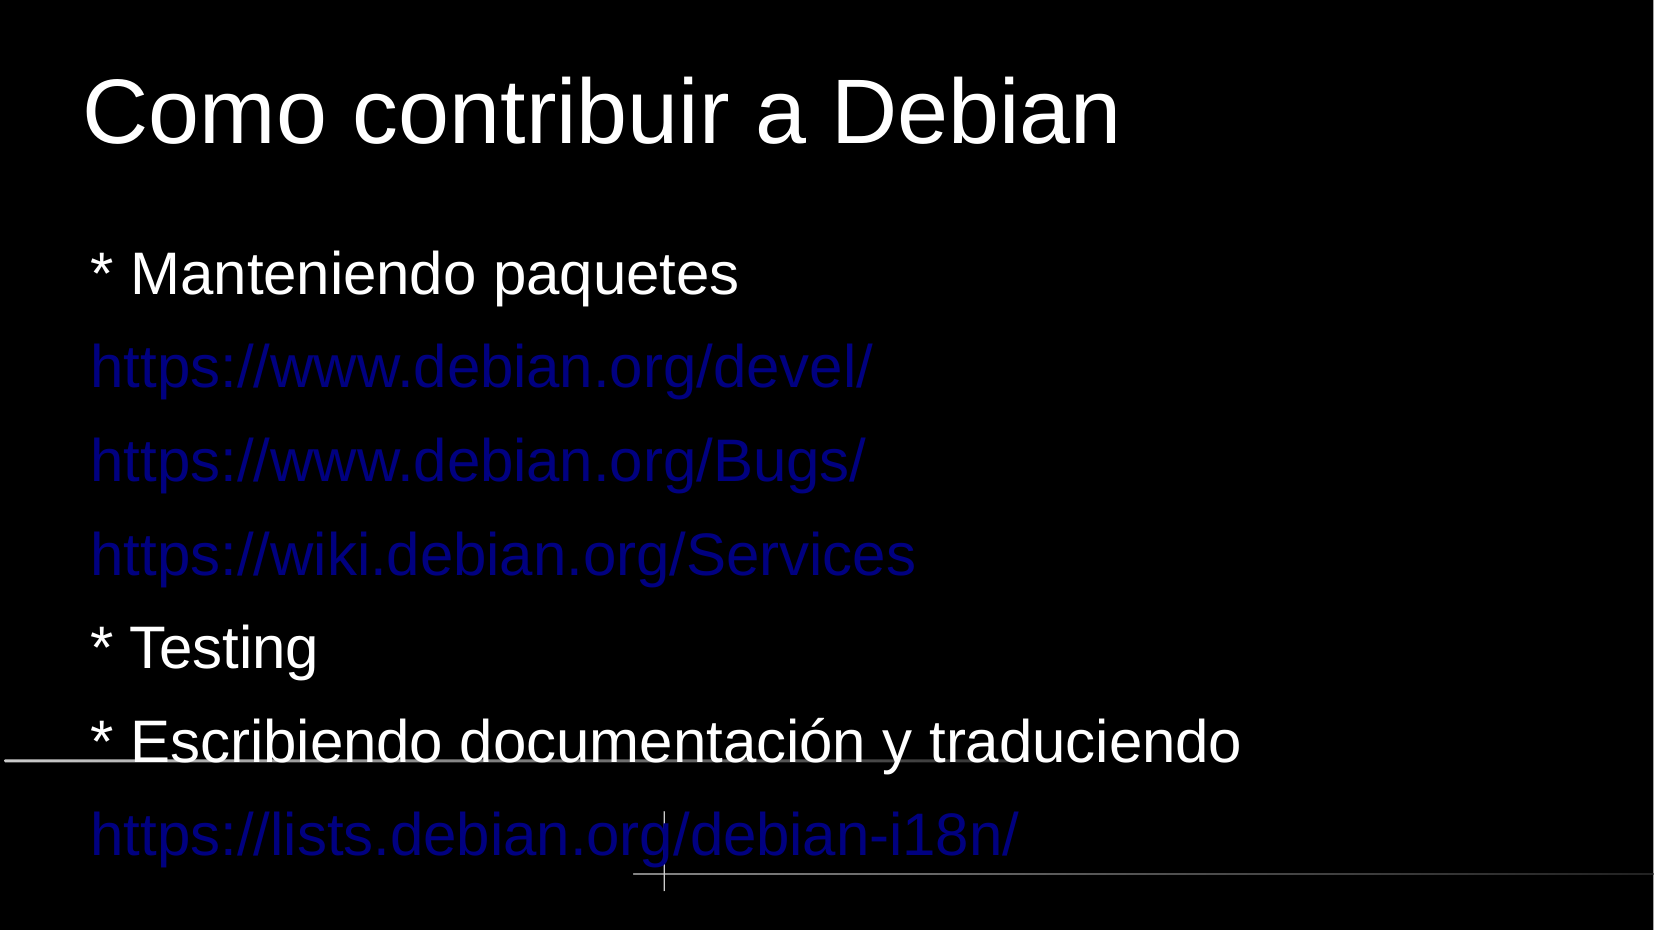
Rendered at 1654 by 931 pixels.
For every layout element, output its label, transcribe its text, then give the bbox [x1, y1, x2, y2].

title Como contribuir a Debian [82, 9, 1591, 215]
list * Manteniendo paquetes https://www.debian.org/devel/ https://www.debian.org/Bugs/ https://wiki.debian.org/Services * Testing * Escribiendo documentación y traduciendo https://lists.debian.org/debian-i18n/ [90, 240, 1441, 871]
